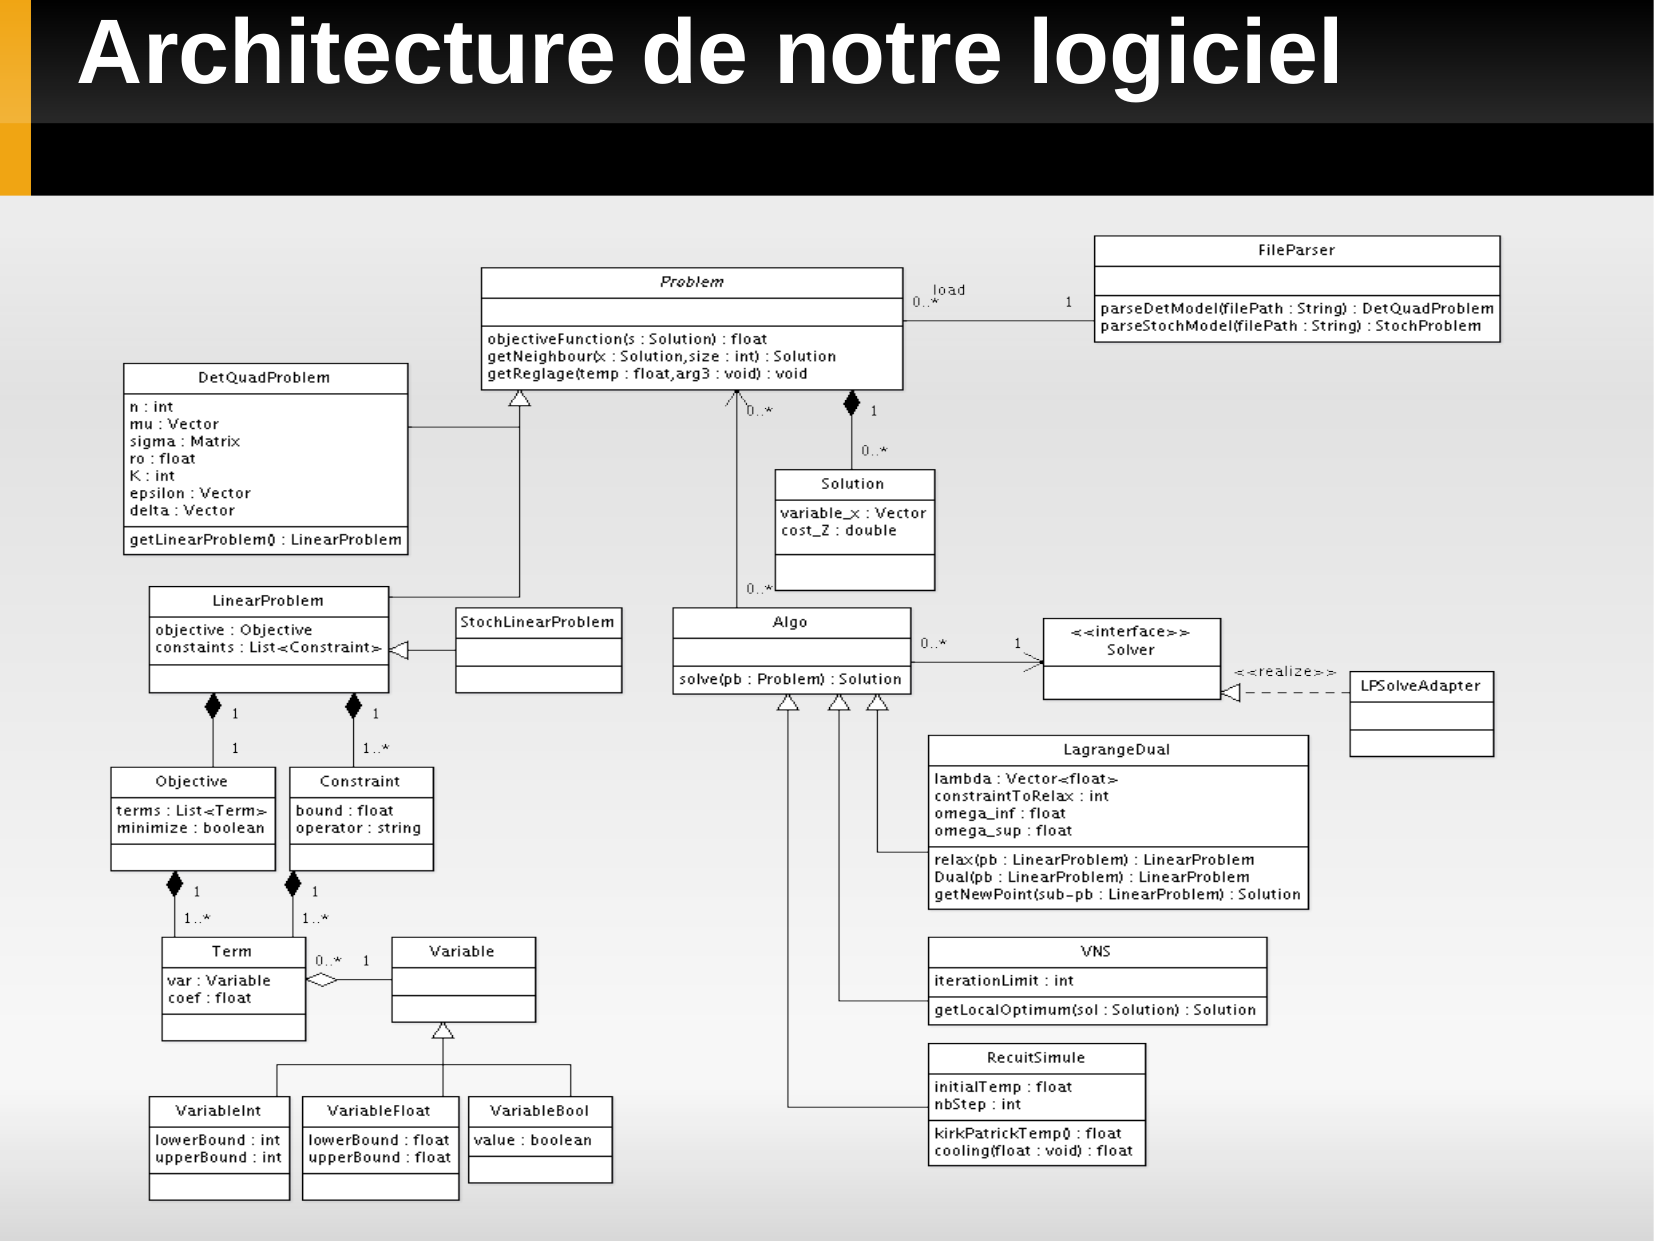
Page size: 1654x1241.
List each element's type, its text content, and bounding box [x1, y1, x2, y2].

picture [0, 0, 1654, 1241]
title Architecture de notre logiciel [76, 0, 1565, 243]
